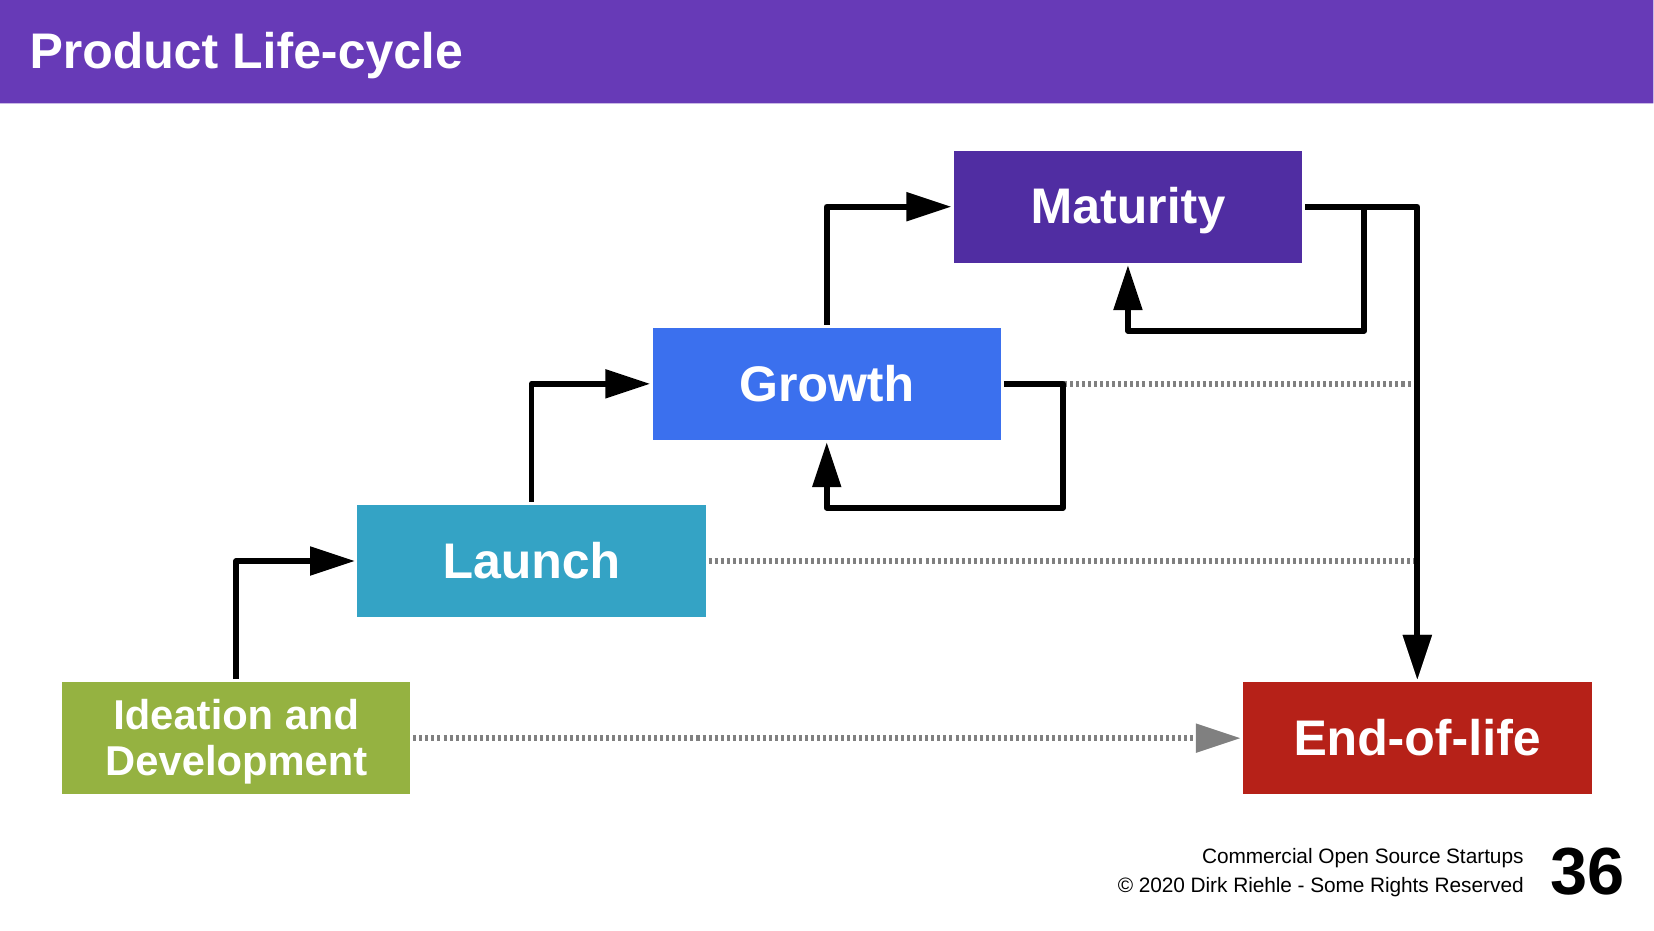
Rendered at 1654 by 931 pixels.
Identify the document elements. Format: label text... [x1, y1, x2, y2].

text_box Launch [354, 501, 709, 621]
text_box Ideation and Development [59, 679, 414, 798]
text_box End-of-life [1240, 679, 1595, 798]
text_box Maturity [950, 147, 1306, 266]
title Product Life-cycle [0, 0, 1654, 104]
text_box Growth [649, 324, 1004, 443]
